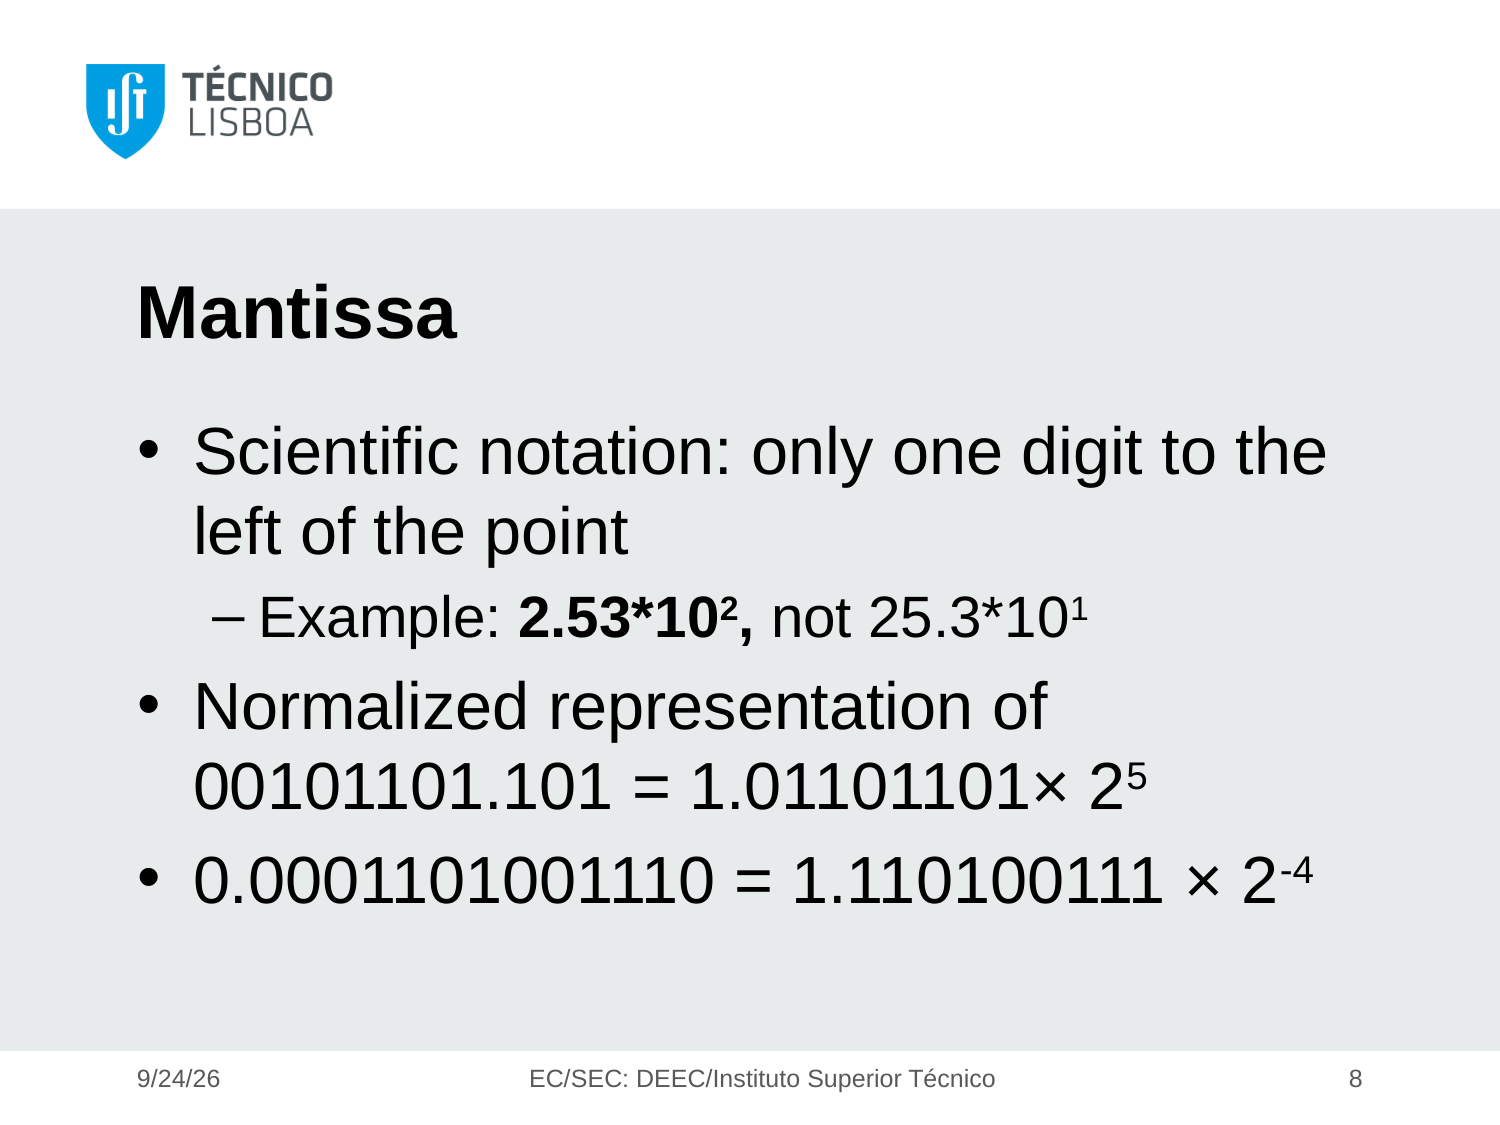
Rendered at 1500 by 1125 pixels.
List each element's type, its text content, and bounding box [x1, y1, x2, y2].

picture [0, 0, 1500, 1125]
list Scientific notation: only one digit to the left of the point Example: 2.53*102, not 25.3*101 Normalized representation of 00101101.101 = 1.01101101× 25 0.0001101001110 = 1.110100111 × 2-4 [121, 400, 1378, 1005]
title Mantissa [121, 237, 1378, 381]
slide_number <number> [1077, 1052, 1378, 1103]
slide_number 11/15/18 [121, 1052, 425, 1103]
footer EC/SEC: DEEC/Instituto Superior Técnico [512, 1052, 1021, 1103]
